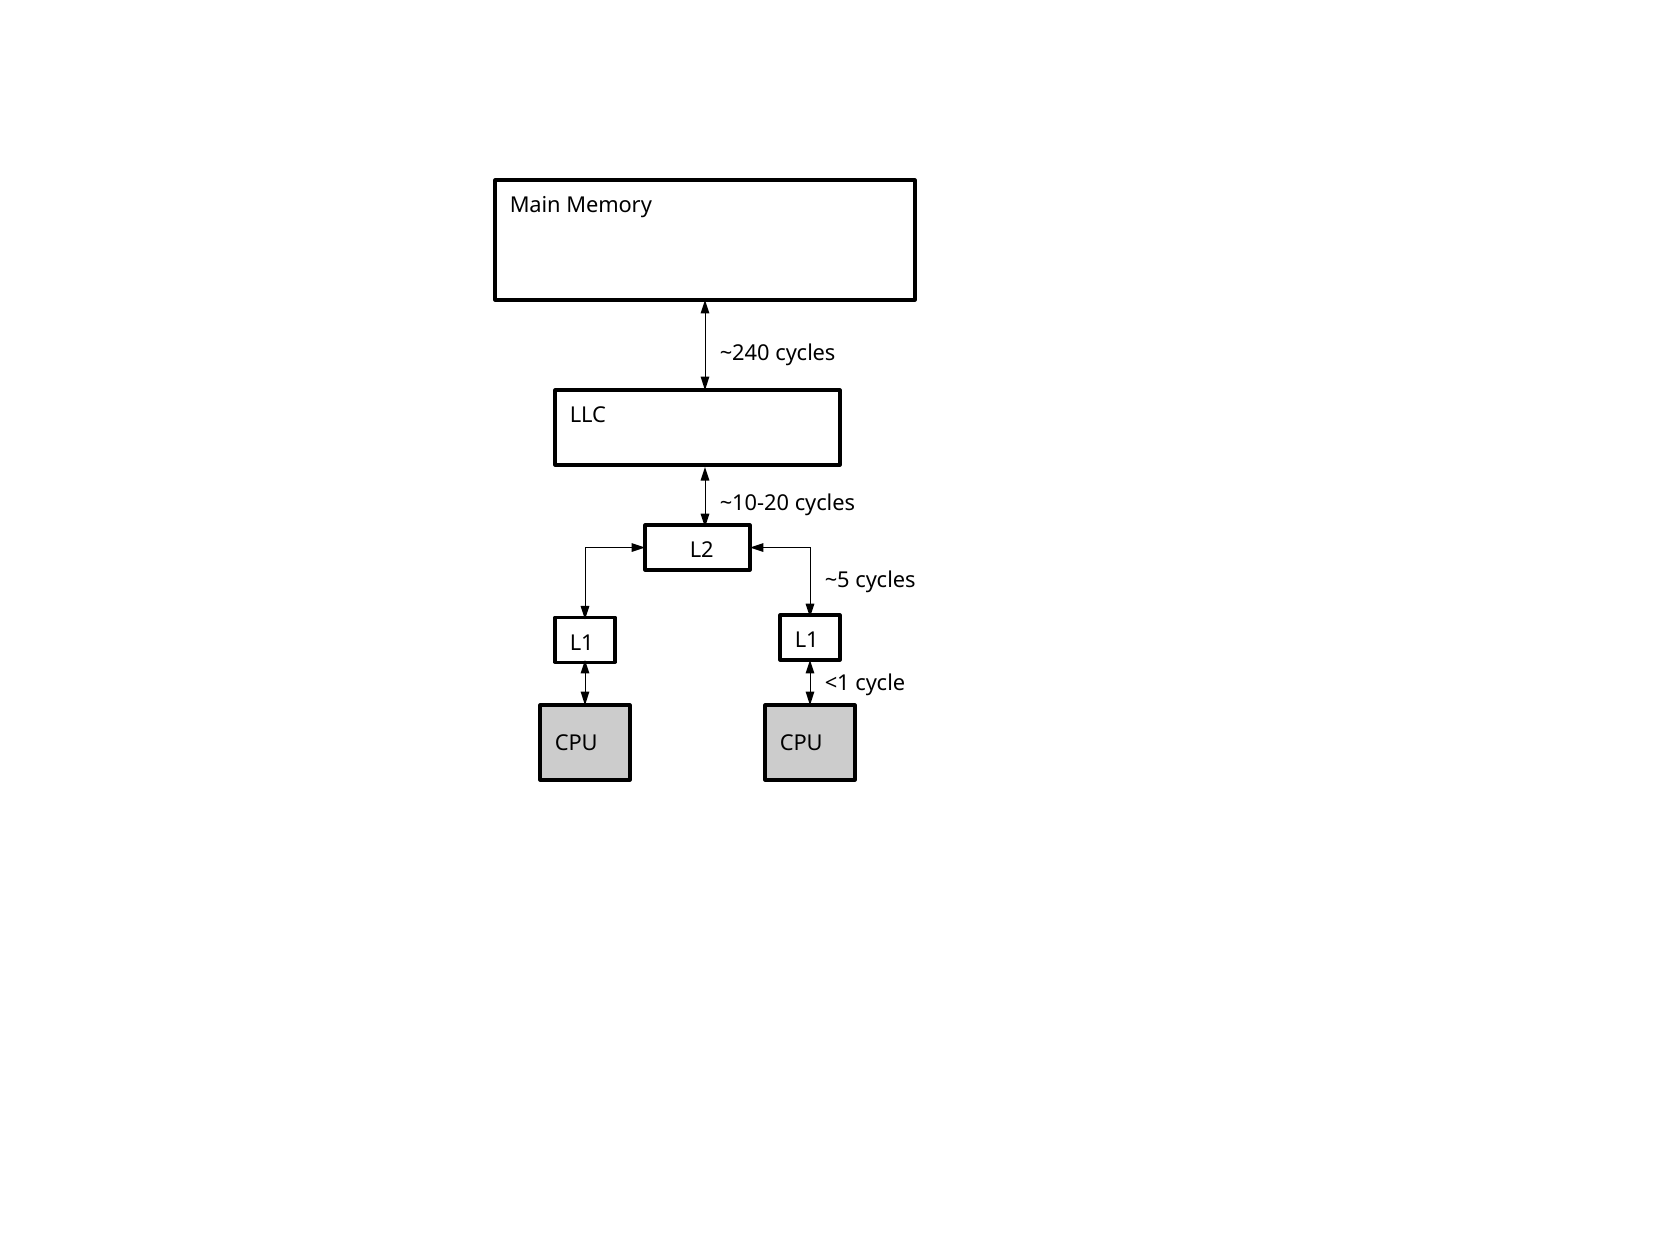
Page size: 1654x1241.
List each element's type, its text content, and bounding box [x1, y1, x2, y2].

text_box Main Memory [495, 182, 766, 223]
text_box [765, 761, 856, 781]
text_box L1 [780, 617, 841, 658]
text_box ~240 cycles [705, 330, 871, 371]
text_box ~5 cycles [810, 557, 946, 598]
text_box <1 cycle [810, 660, 946, 701]
text_box [765, 705, 856, 720]
text_box CPU [540, 720, 631, 761]
text_box [540, 761, 631, 781]
text_box L2 [675, 527, 766, 568]
text_box ~10-20 cycles [705, 480, 916, 521]
text_box LLC [555, 392, 646, 433]
text_box CPU [765, 720, 856, 761]
text_box L1 [555, 619, 616, 660]
text_box [540, 705, 631, 720]
